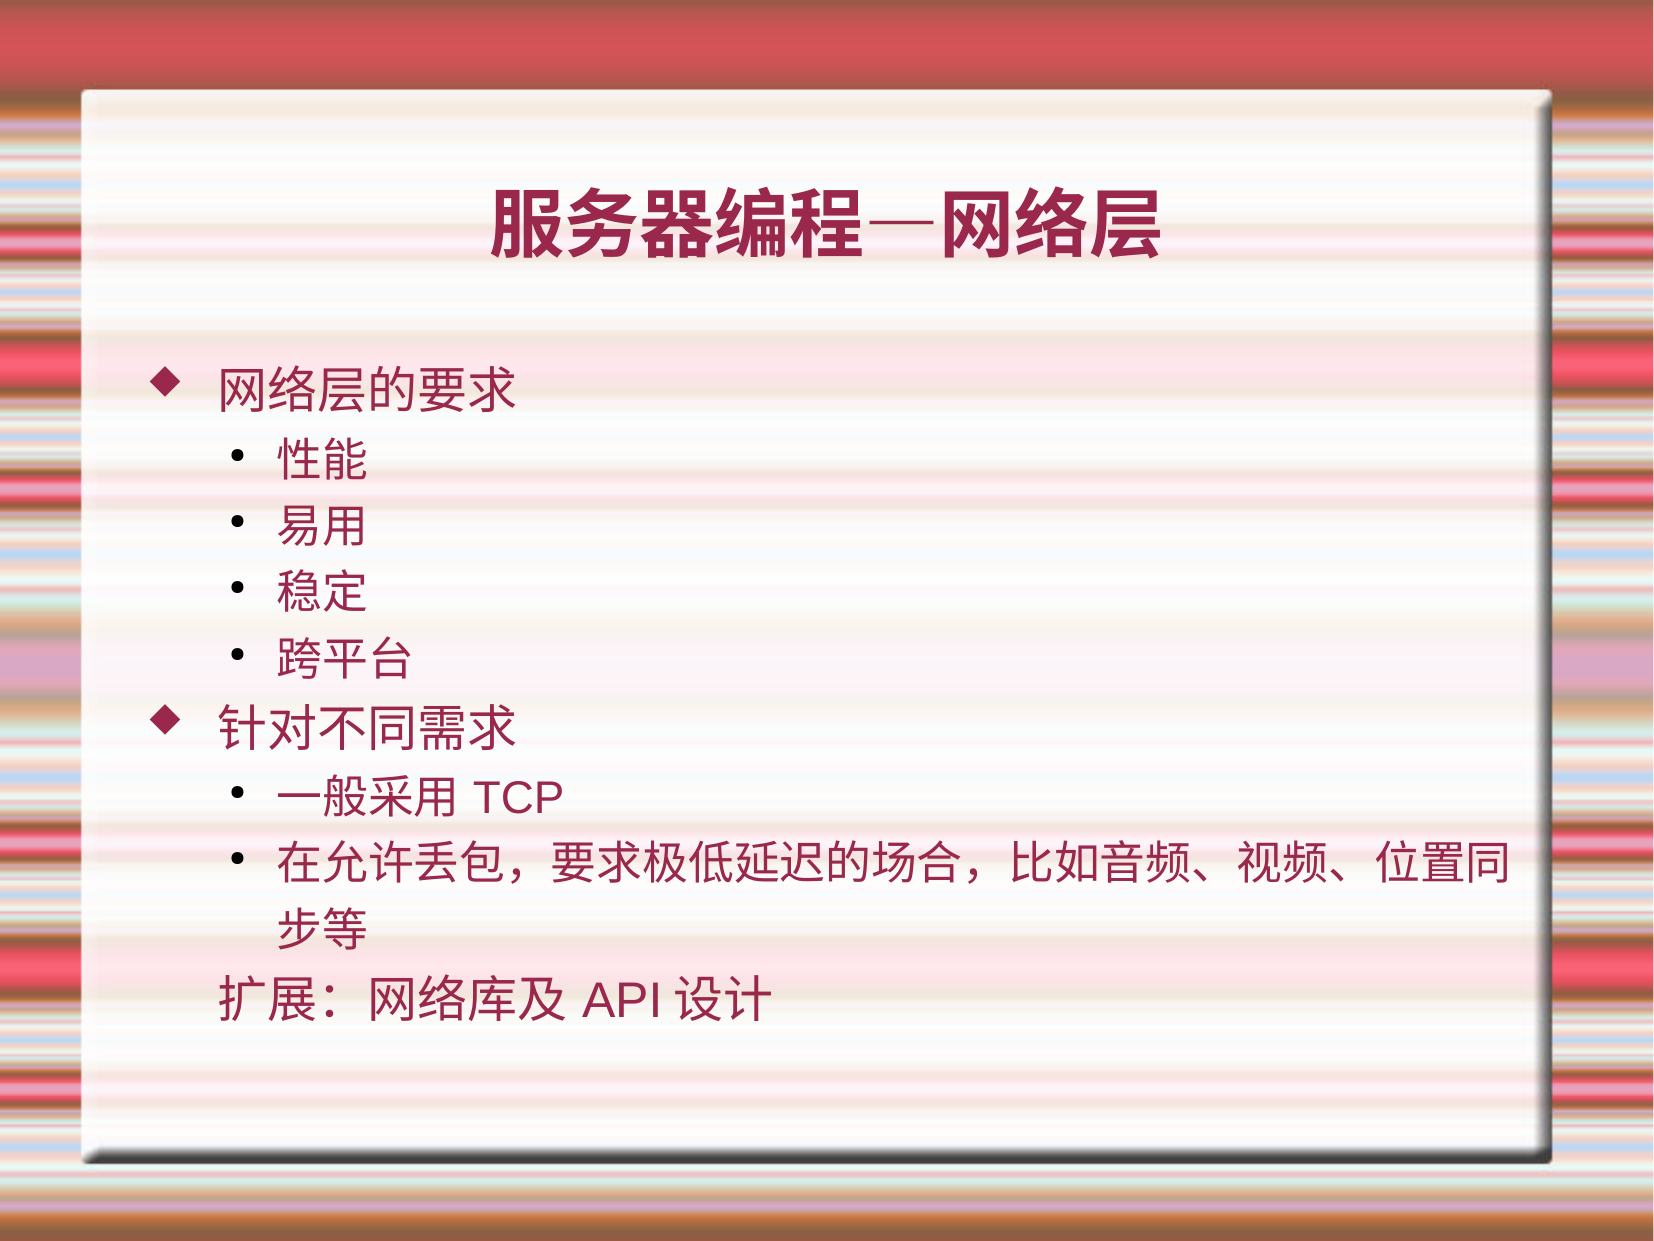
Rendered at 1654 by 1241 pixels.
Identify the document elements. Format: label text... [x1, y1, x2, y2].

list 网络层的要求 性能 易用 稳定 跨平台 针对不同需求 一般采用TCP 在允许丢包，要求极低延迟的场合，比如音频、视频、位置同 步等 扩展：网络库及API设计 [134, 350, 1516, 1132]
title 服务器编程—网络层 [121, 114, 1534, 322]
picture [0, 0, 1654, 1241]
